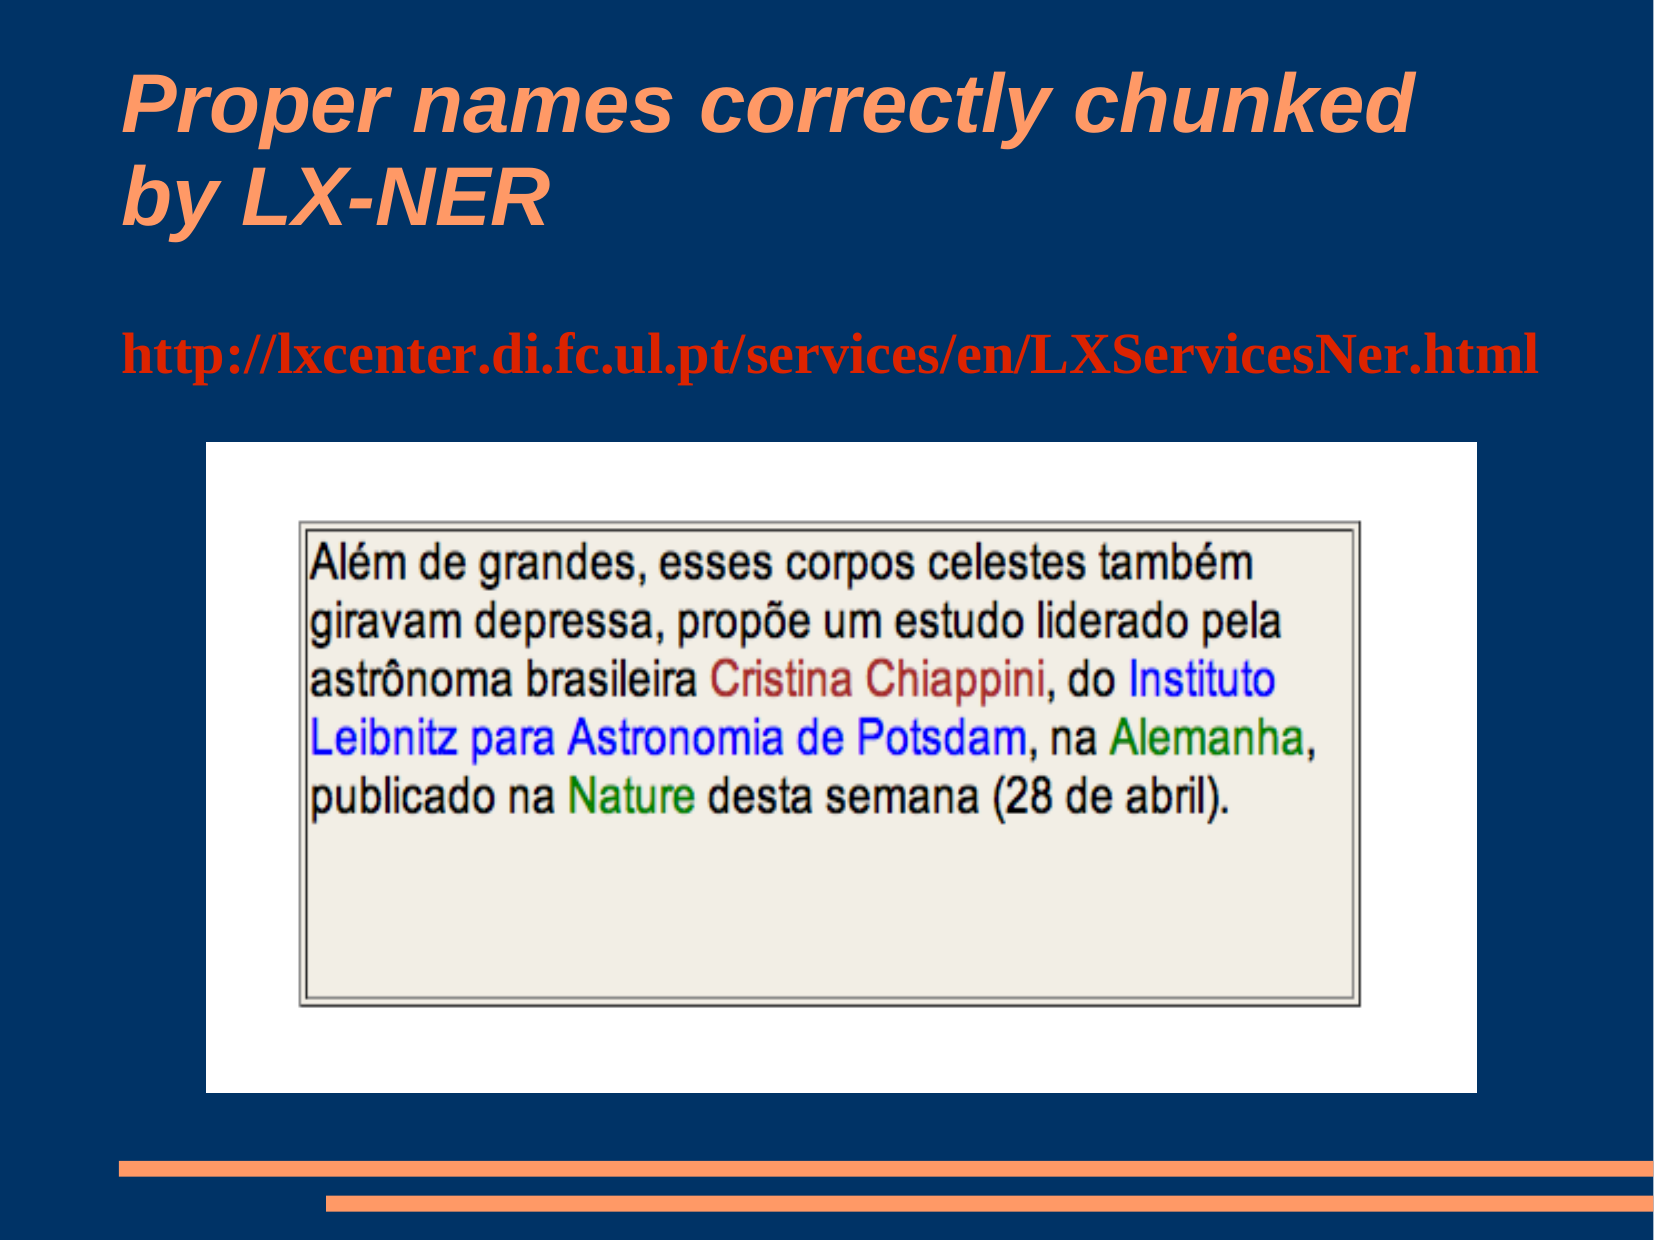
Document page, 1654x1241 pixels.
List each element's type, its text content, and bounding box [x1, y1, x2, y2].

list http://lxcenter.di.fc.ul.pt/services/en/LXServicesNer.html [121, 322, 1561, 1132]
title Proper names correctly chunked by LX-NER [121, 46, 1534, 254]
